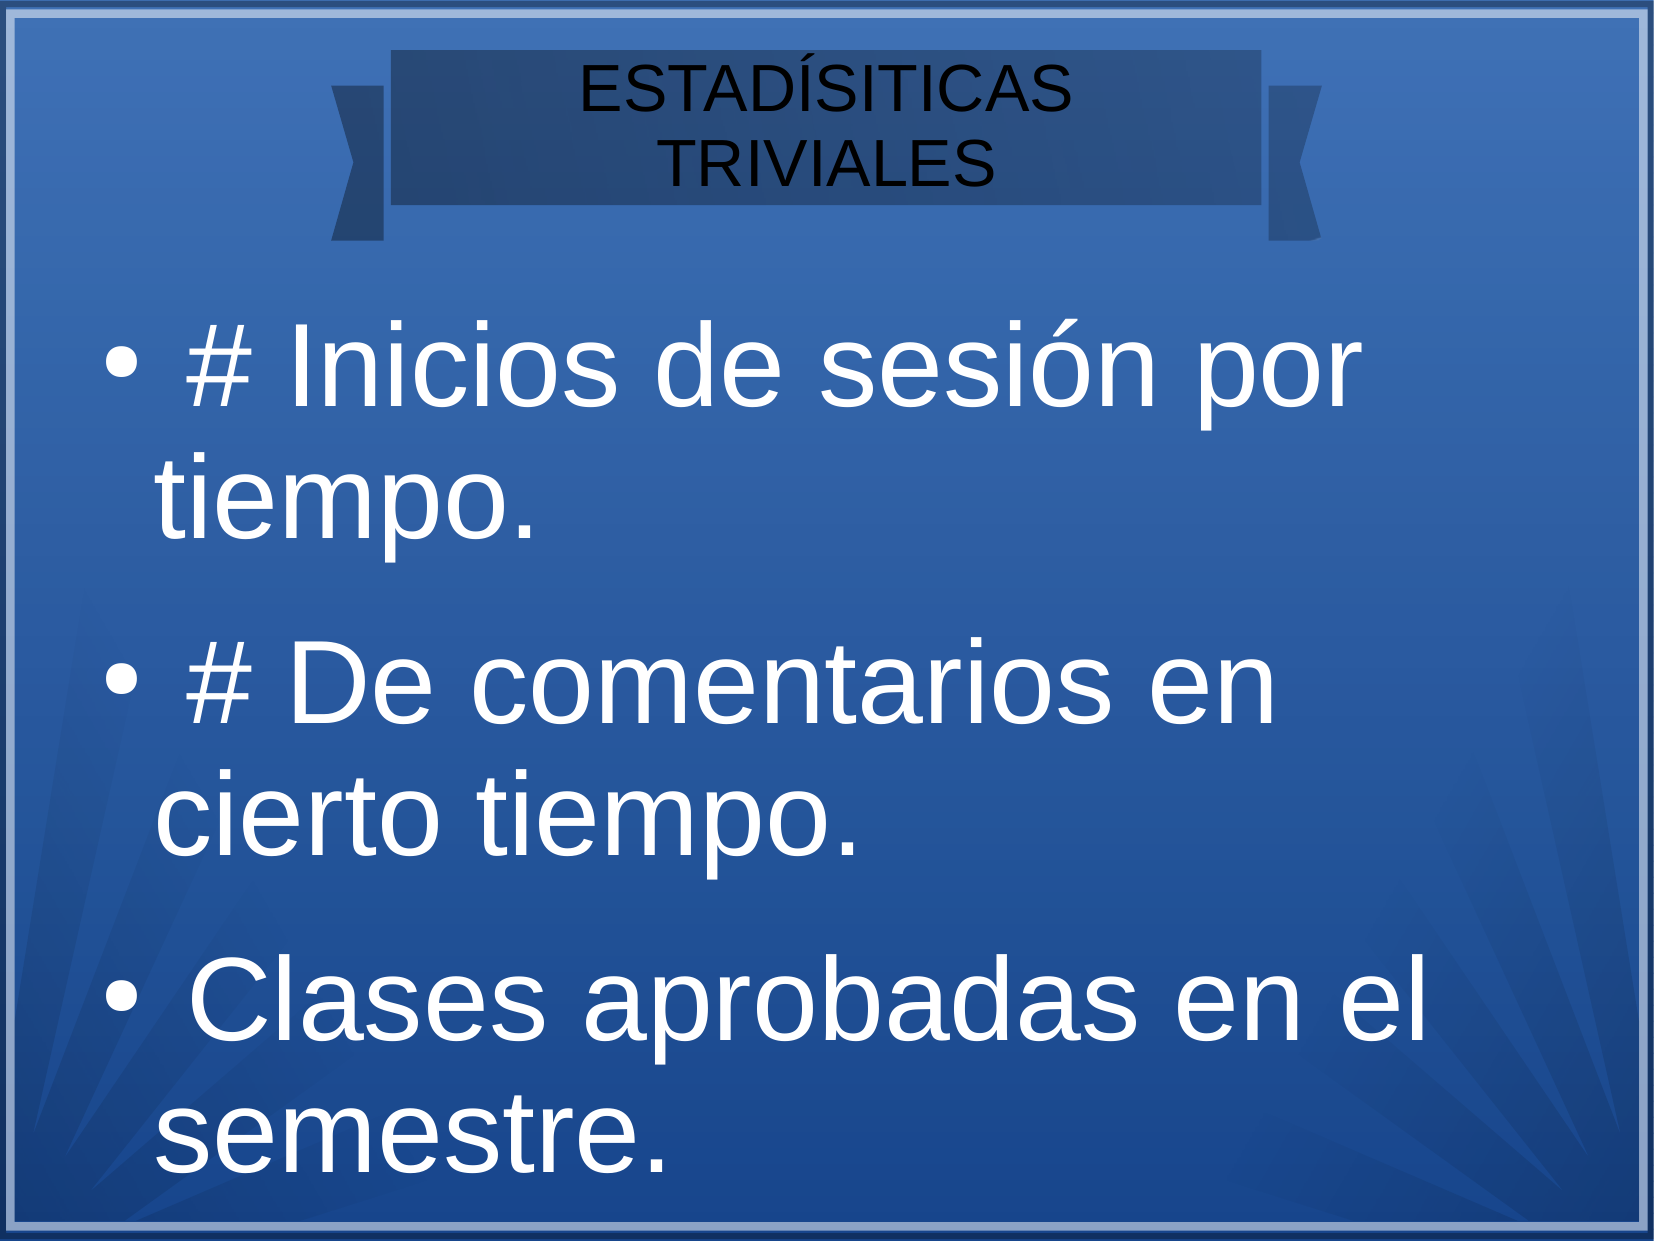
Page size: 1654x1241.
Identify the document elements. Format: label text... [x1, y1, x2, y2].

title ESTADÍSITICAS TRIVIALES [389, 47, 1264, 205]
list # Inicios de sesión por tiempo. # De comentarios en cierto tiempo. Clases aprobadas en el semestre. [82, 299, 1571, 1241]
